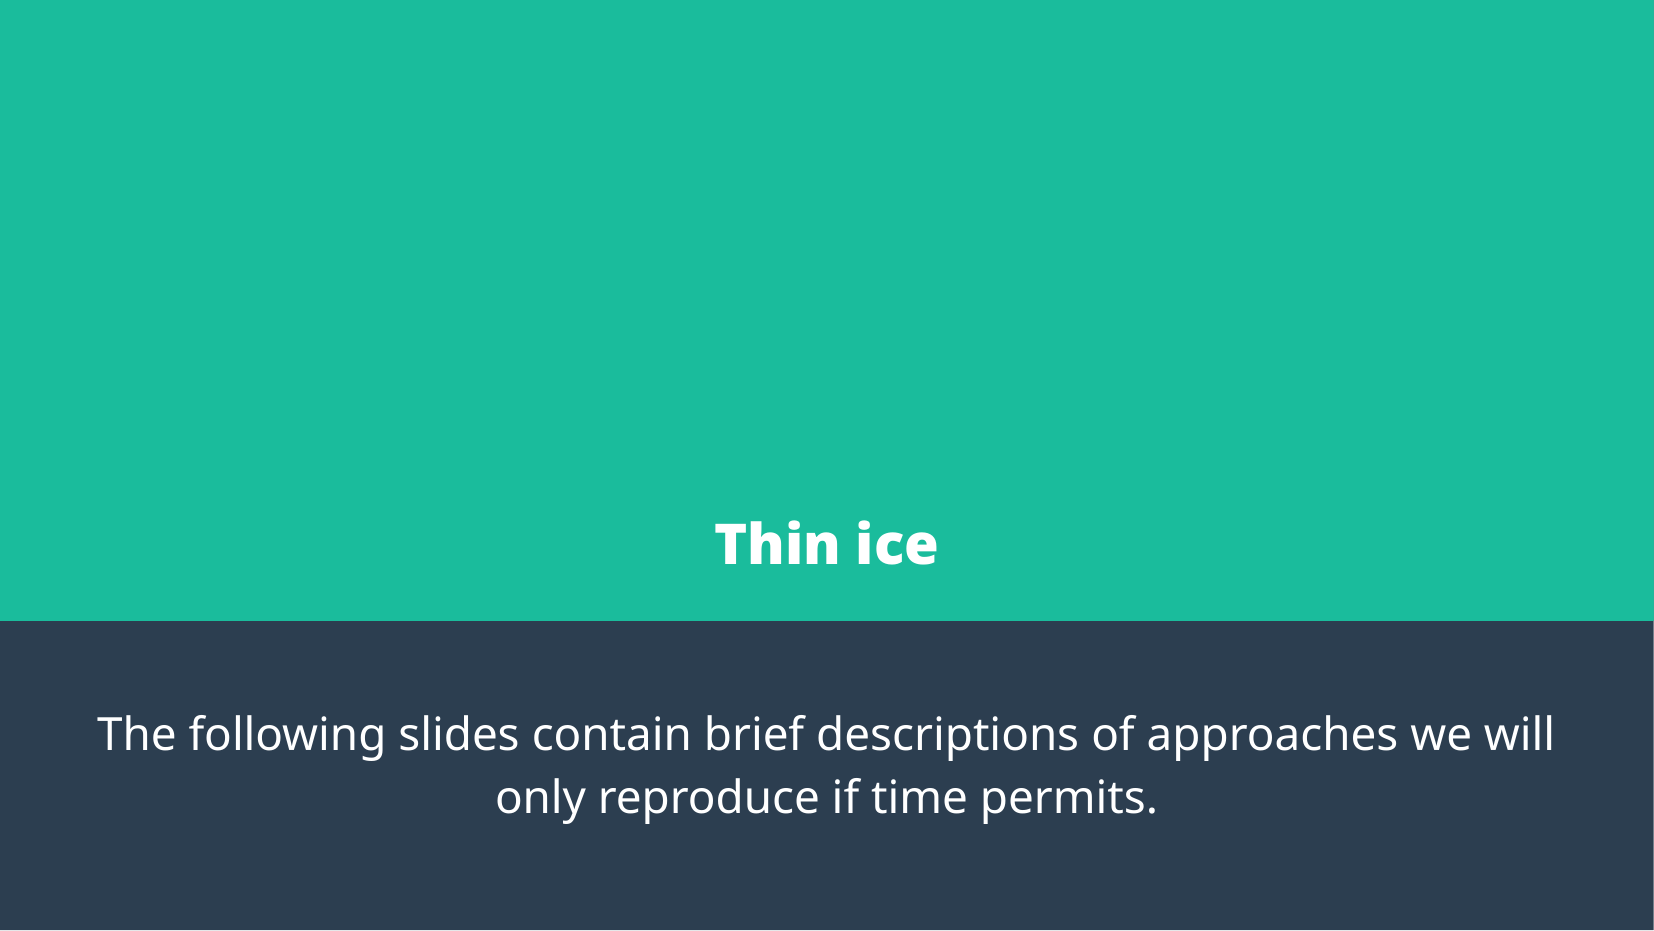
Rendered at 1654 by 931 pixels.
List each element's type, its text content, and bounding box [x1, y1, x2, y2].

title Thin ice [59, 465, 1595, 583]
subtitle The following slides contain brief descriptions of approaches we will only reproduce if time permits. [59, 642, 1595, 886]
